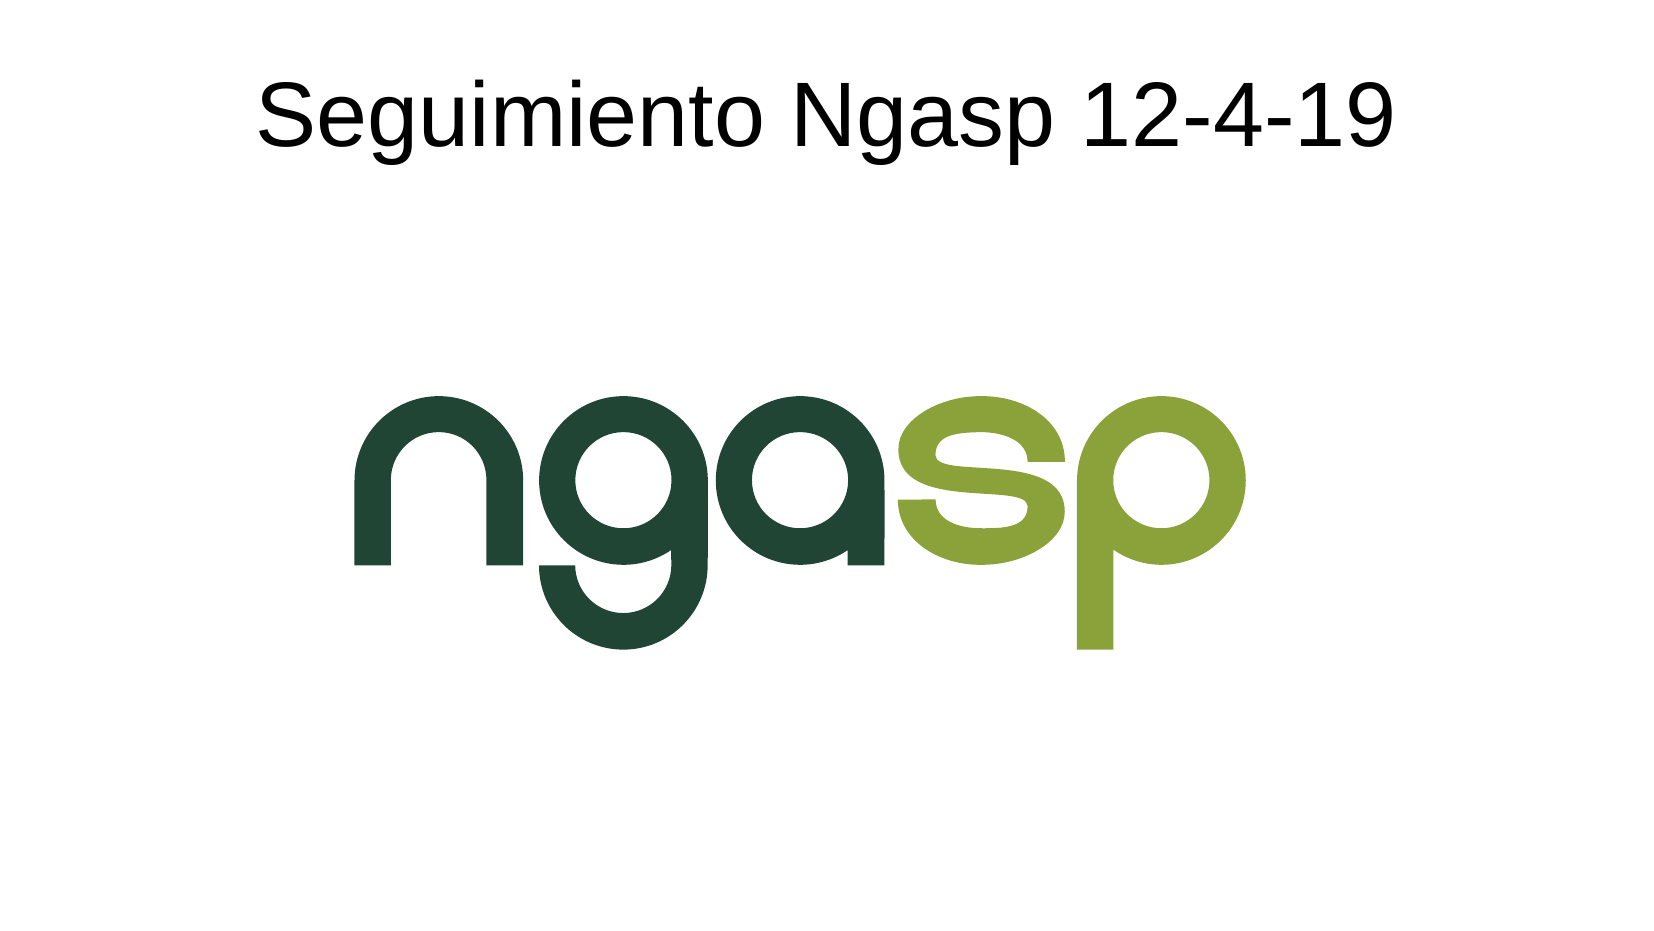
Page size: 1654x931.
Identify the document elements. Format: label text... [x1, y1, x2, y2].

picture [354, 396, 1246, 650]
title Seguimiento Ngasp 12-4-19 [82, 37, 1571, 193]
